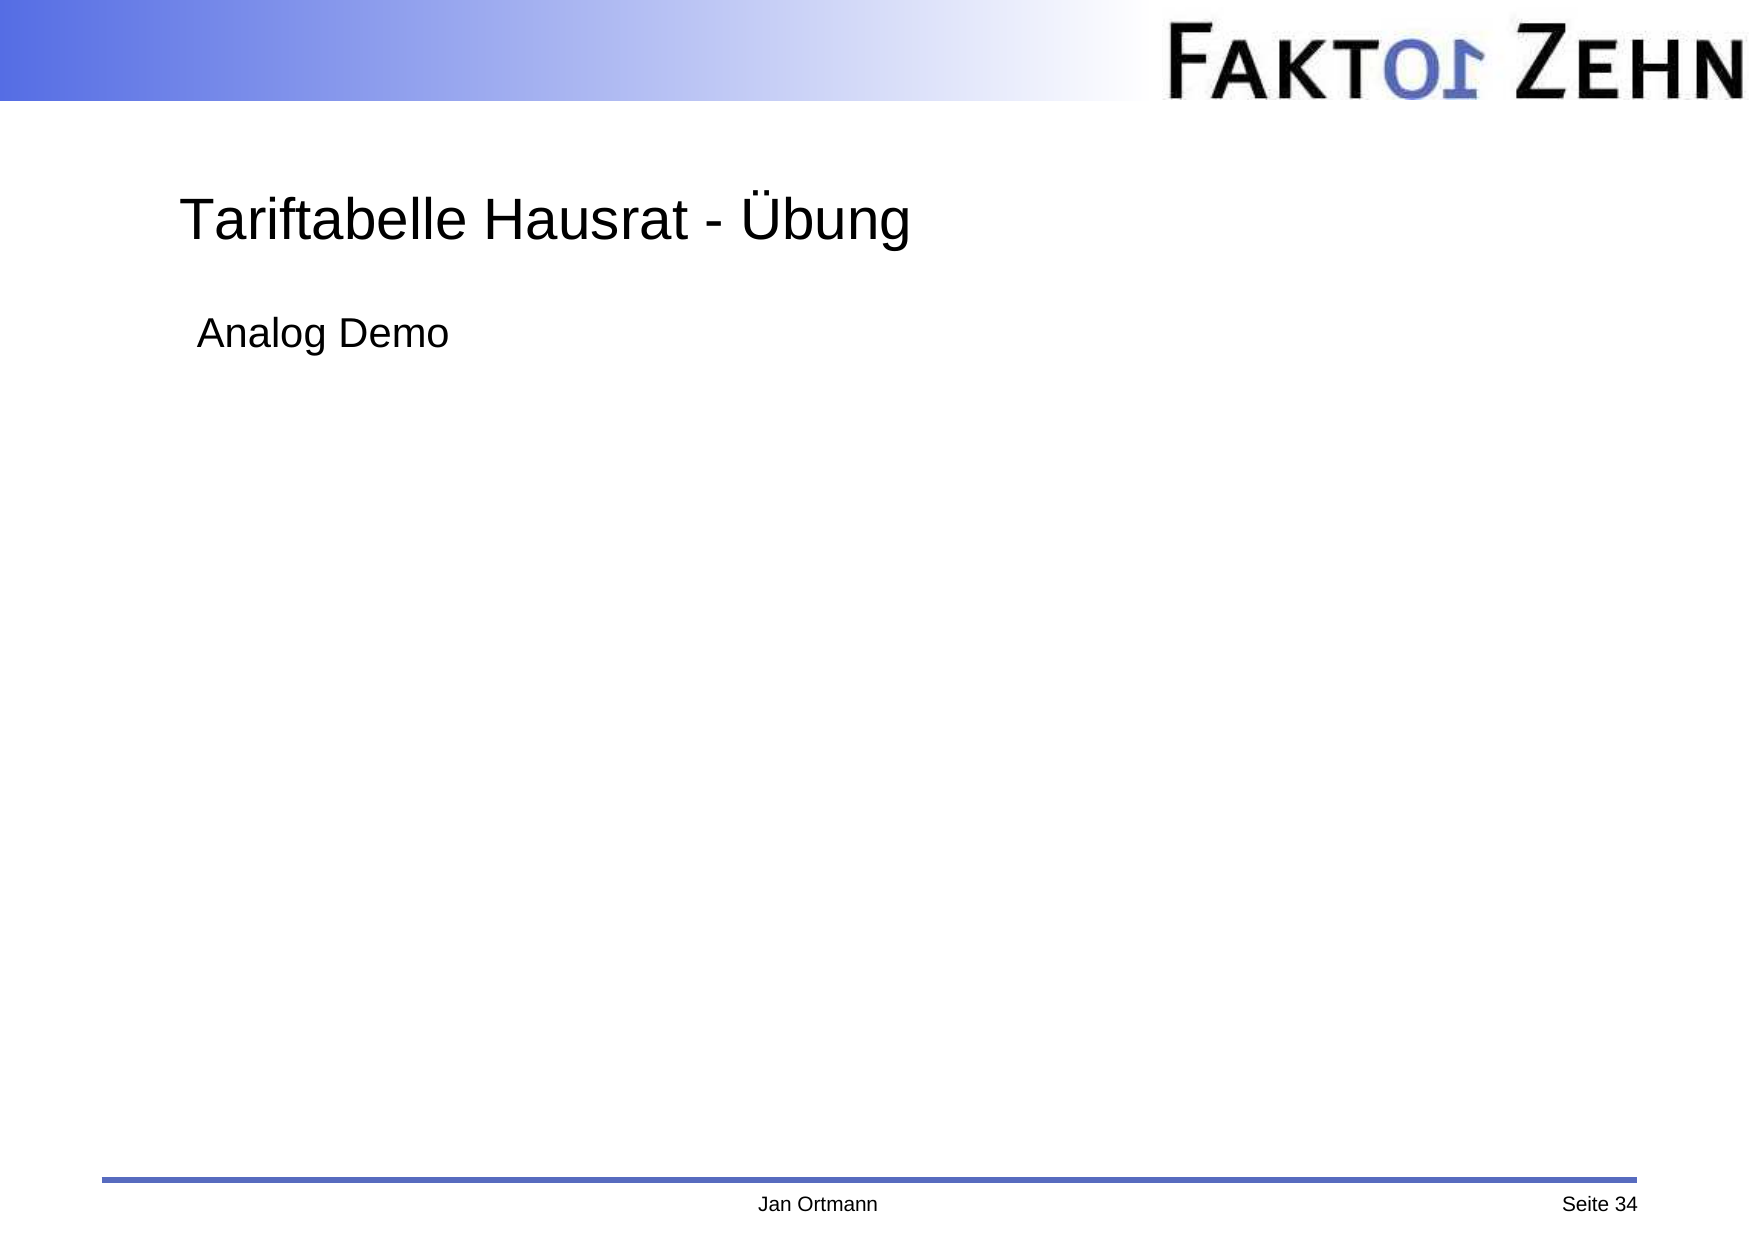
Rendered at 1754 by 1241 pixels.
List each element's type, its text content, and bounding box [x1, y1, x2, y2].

picture [1162, 7, 1752, 100]
title Tariftabelle Hausrat - Übung [179, 142, 1576, 296]
list Analog Demo [179, 310, 1576, 1078]
